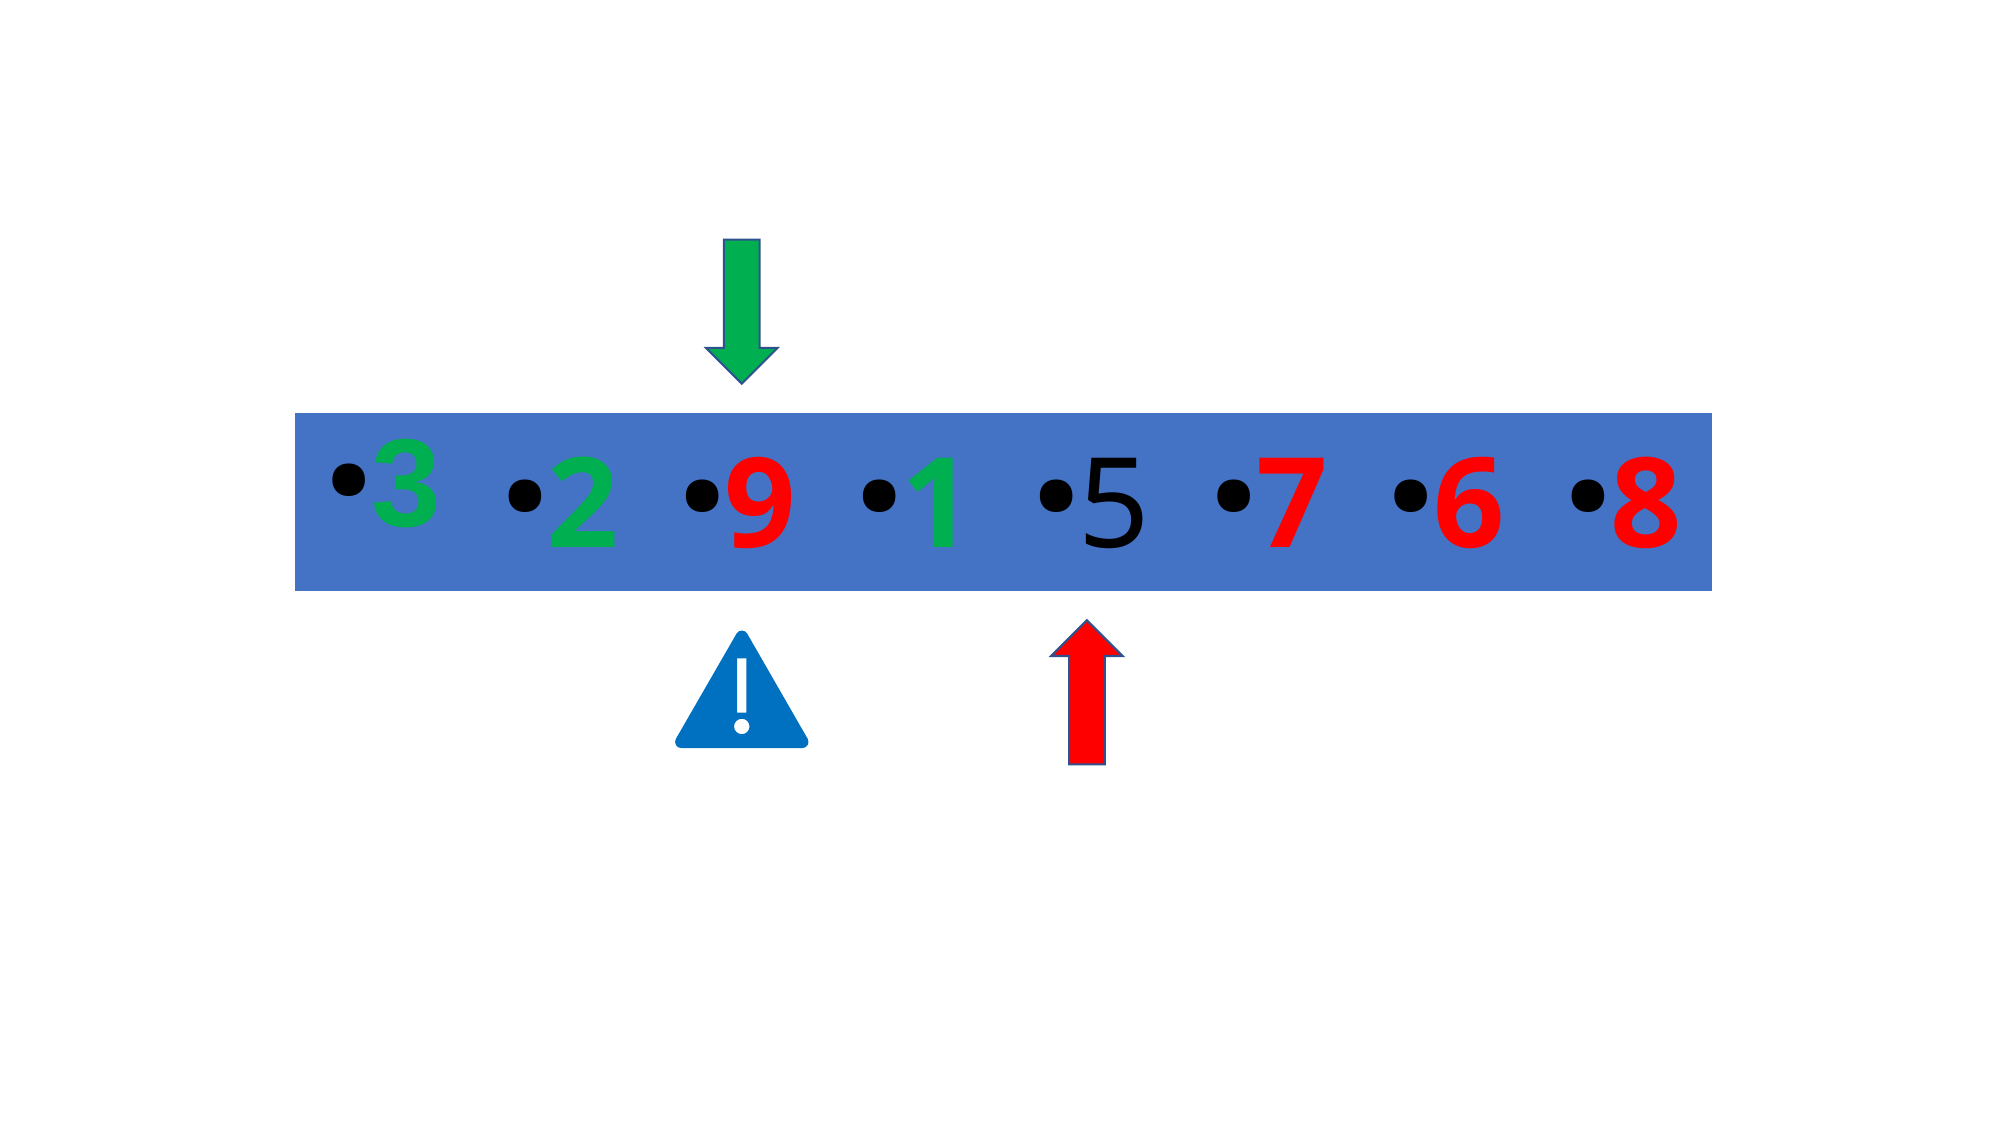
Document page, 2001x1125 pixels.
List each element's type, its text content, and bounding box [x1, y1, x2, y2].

table_header 3 [295, 413, 472, 591]
table_header 9 [649, 413, 826, 591]
table_header 6 [1358, 413, 1535, 591]
text_box [706, 239, 778, 384]
table_header 1 [826, 413, 1004, 591]
table_header 5 [1004, 413, 1181, 591]
picture [666, 614, 817, 765]
table_header 7 [1181, 413, 1358, 591]
table_header 2 [472, 413, 649, 591]
table_header 8 [1535, 413, 1712, 591]
text_box [1051, 620, 1123, 765]
